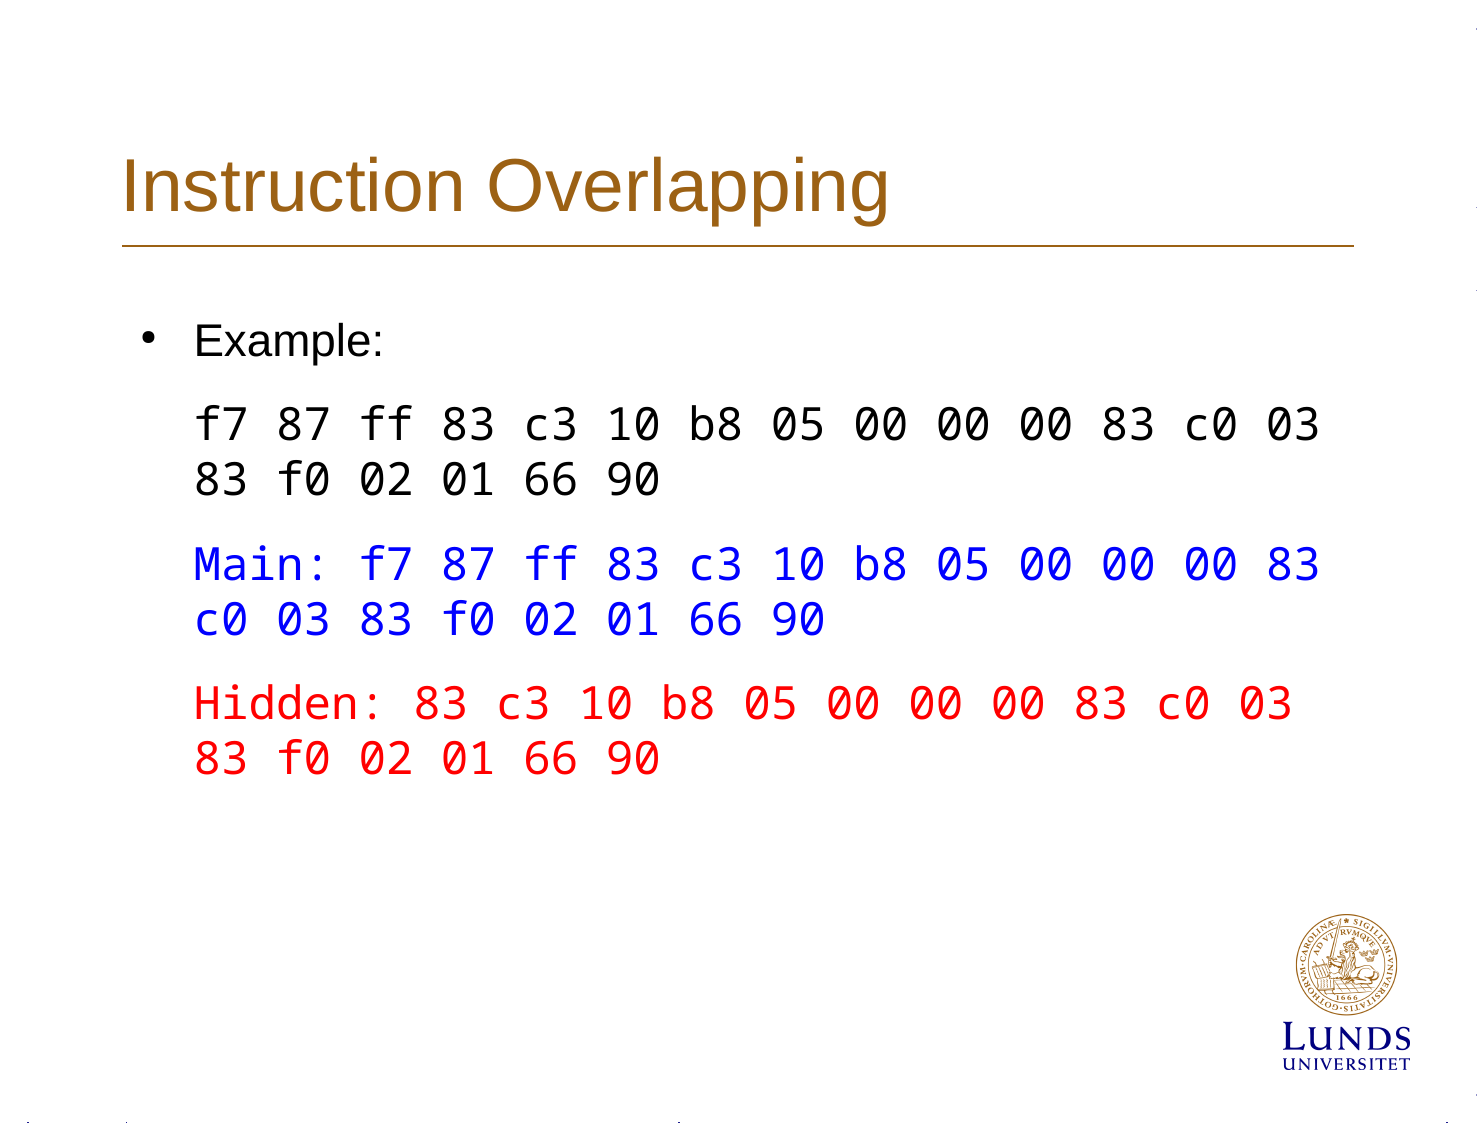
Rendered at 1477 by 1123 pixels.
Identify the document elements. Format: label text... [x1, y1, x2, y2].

picture [1283, 914, 1410, 1070]
list Example: f7 87 ff 83 c3 10 b8 05 00 00 00 83 c0 03 83 f0 02 01 66 90 Main: f7 87 ff 83 c3 10 b8 05 00 00 00 83 c0 03 83 f0 02 01 66 90 Hidden: 83 c3 10 b8 05 00 00 00 83 c0 03 83 f0 02 01 66 90 [107, 303, 1353, 888]
title Instruction Overlapping [105, 46, 1354, 234]
